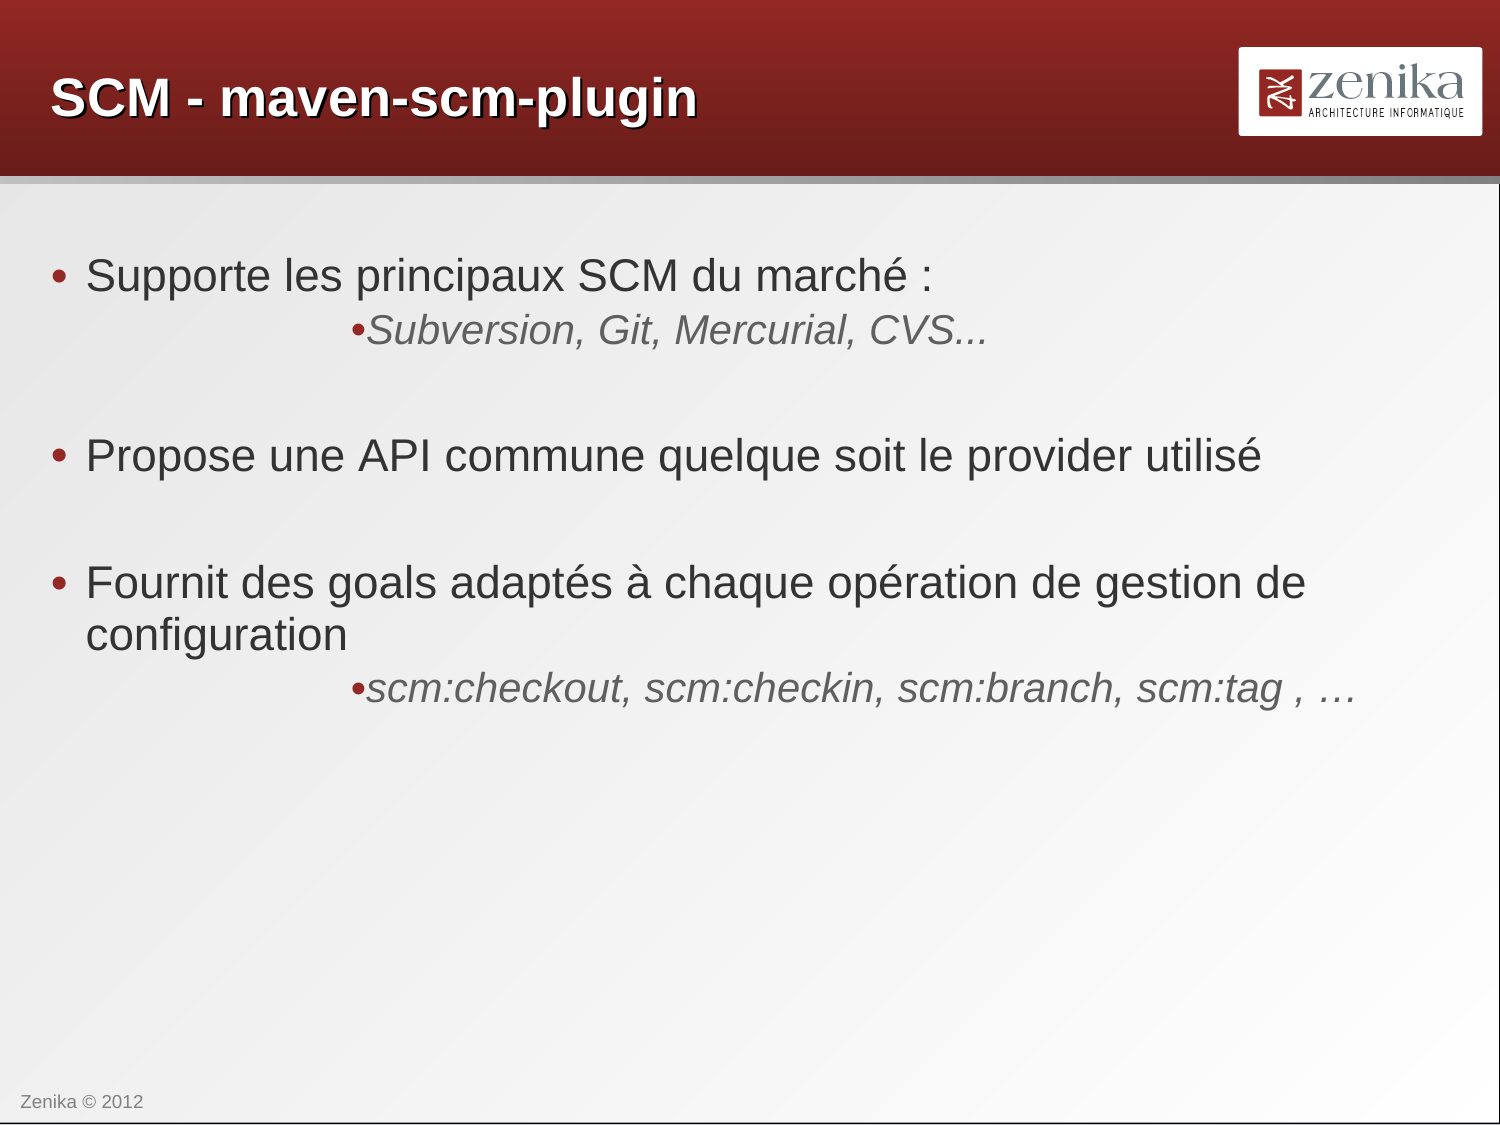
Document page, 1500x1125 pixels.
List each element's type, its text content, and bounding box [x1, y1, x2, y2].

list Supporte les principaux SCM du marché : Subversion, Git, Mercurial, CVS... Propose une API commune quelque soit le provider utilisé Fournit des goals adaptés à chaque opération de gestion de configuration scm:checkout, scm:checkin, scm:branch, scm:tag , … [50, 249, 1435, 1079]
picture [1257, 58, 1464, 125]
title SCM - maven-scm-plugin [50, 15, 1206, 180]
